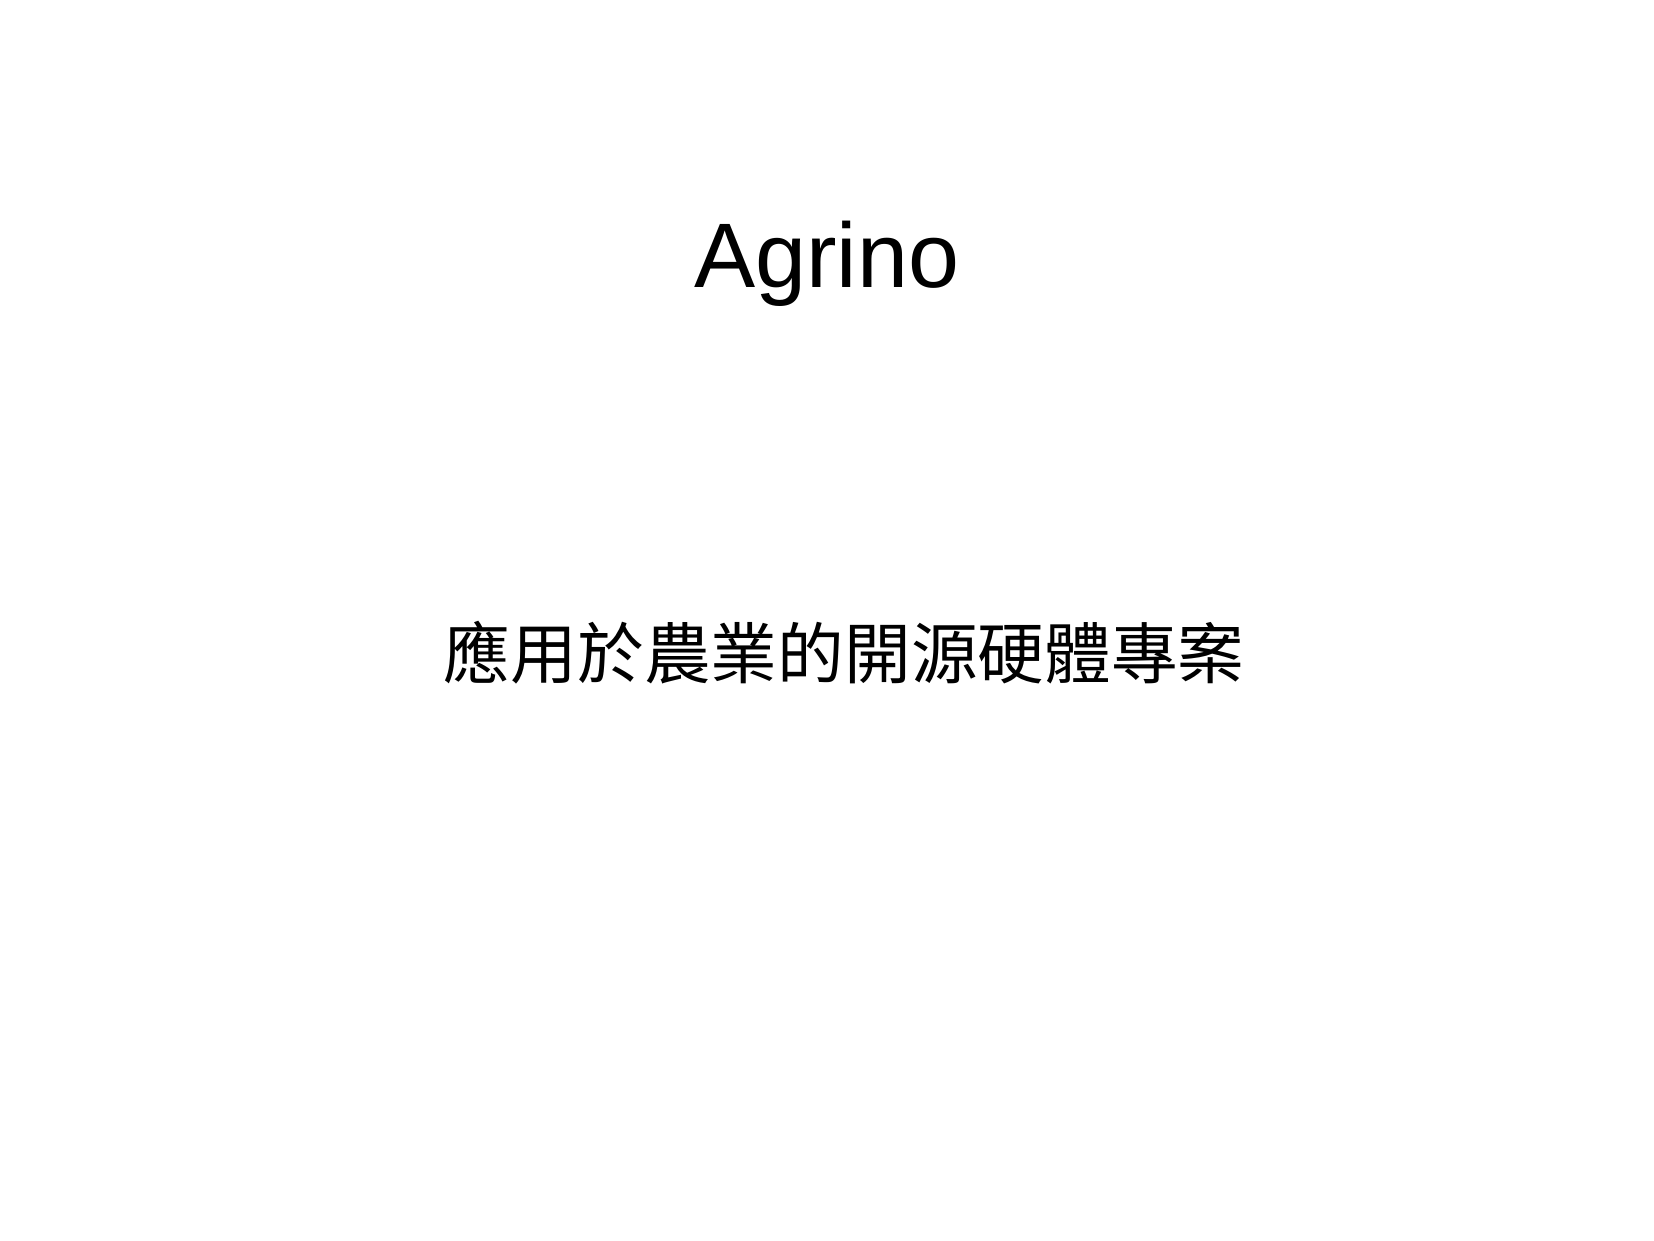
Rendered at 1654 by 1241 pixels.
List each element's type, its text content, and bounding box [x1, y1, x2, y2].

title Agrino [82, 0, 1571, 290]
subtitle 應用於農業的開源硬體專案 [82, 290, 1571, 1010]
